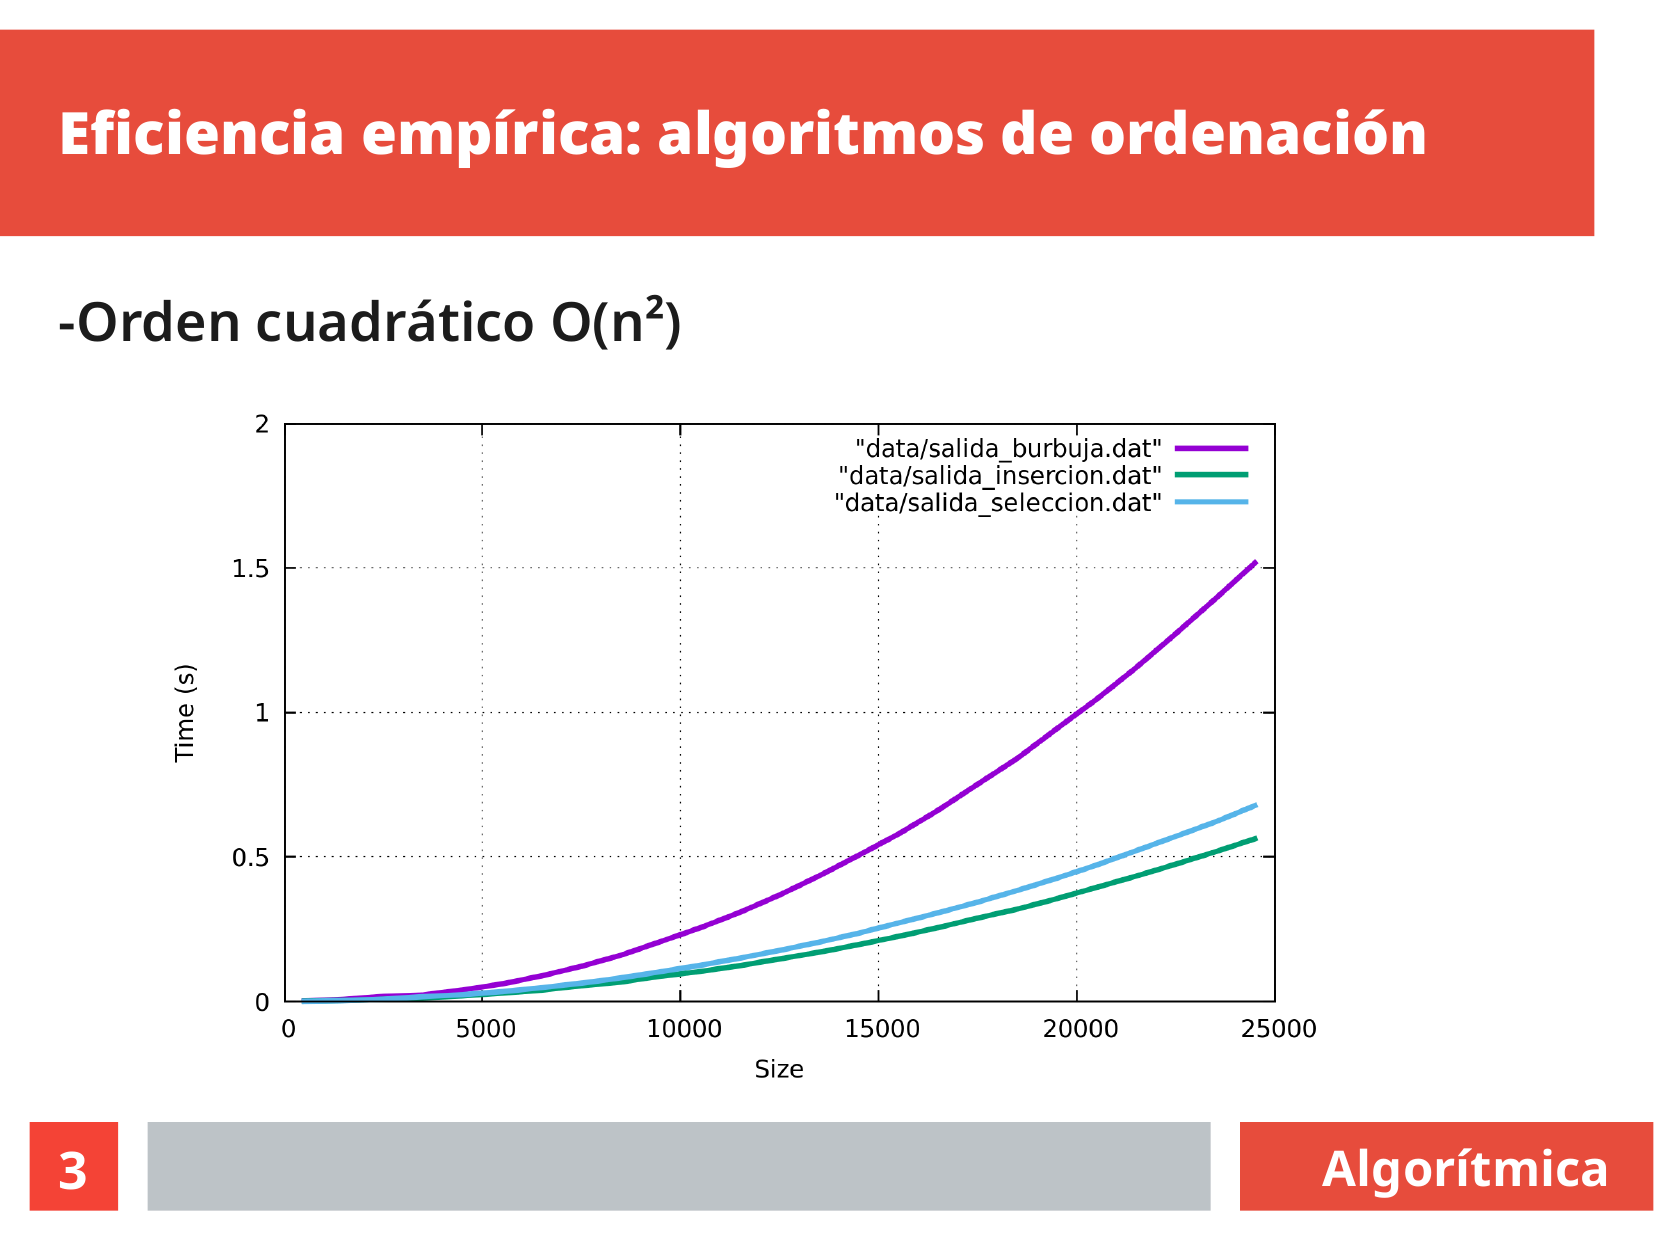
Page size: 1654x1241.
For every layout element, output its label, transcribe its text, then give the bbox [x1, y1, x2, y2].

title Eficiencia empírica: algoritmos de ordenación [59, 82, 1595, 172]
list -Orden cuadrático O(n²) [59, 283, 1565, 367]
list Algorítmica [1322, 1133, 1619, 1205]
picture [163, 394, 1453, 1087]
list 3 [59, 1133, 130, 1205]
